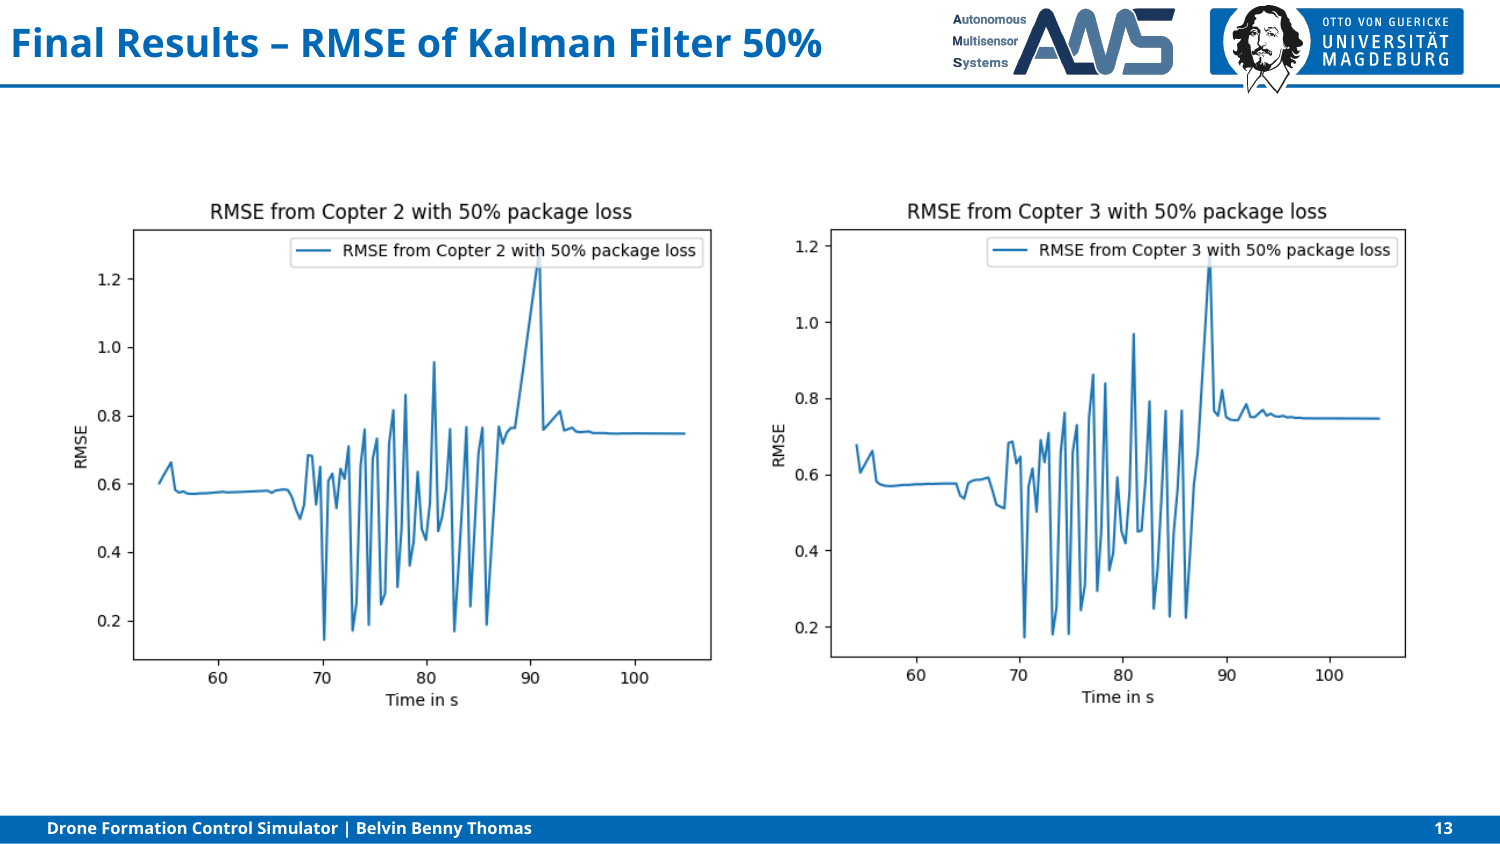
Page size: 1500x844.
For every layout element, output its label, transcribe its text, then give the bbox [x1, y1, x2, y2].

picture [0, 0, 1500, 103]
title Final Results – RMSE of Kalman Filter 50% [0, 0, 943, 86]
picture [40, 162, 1479, 721]
